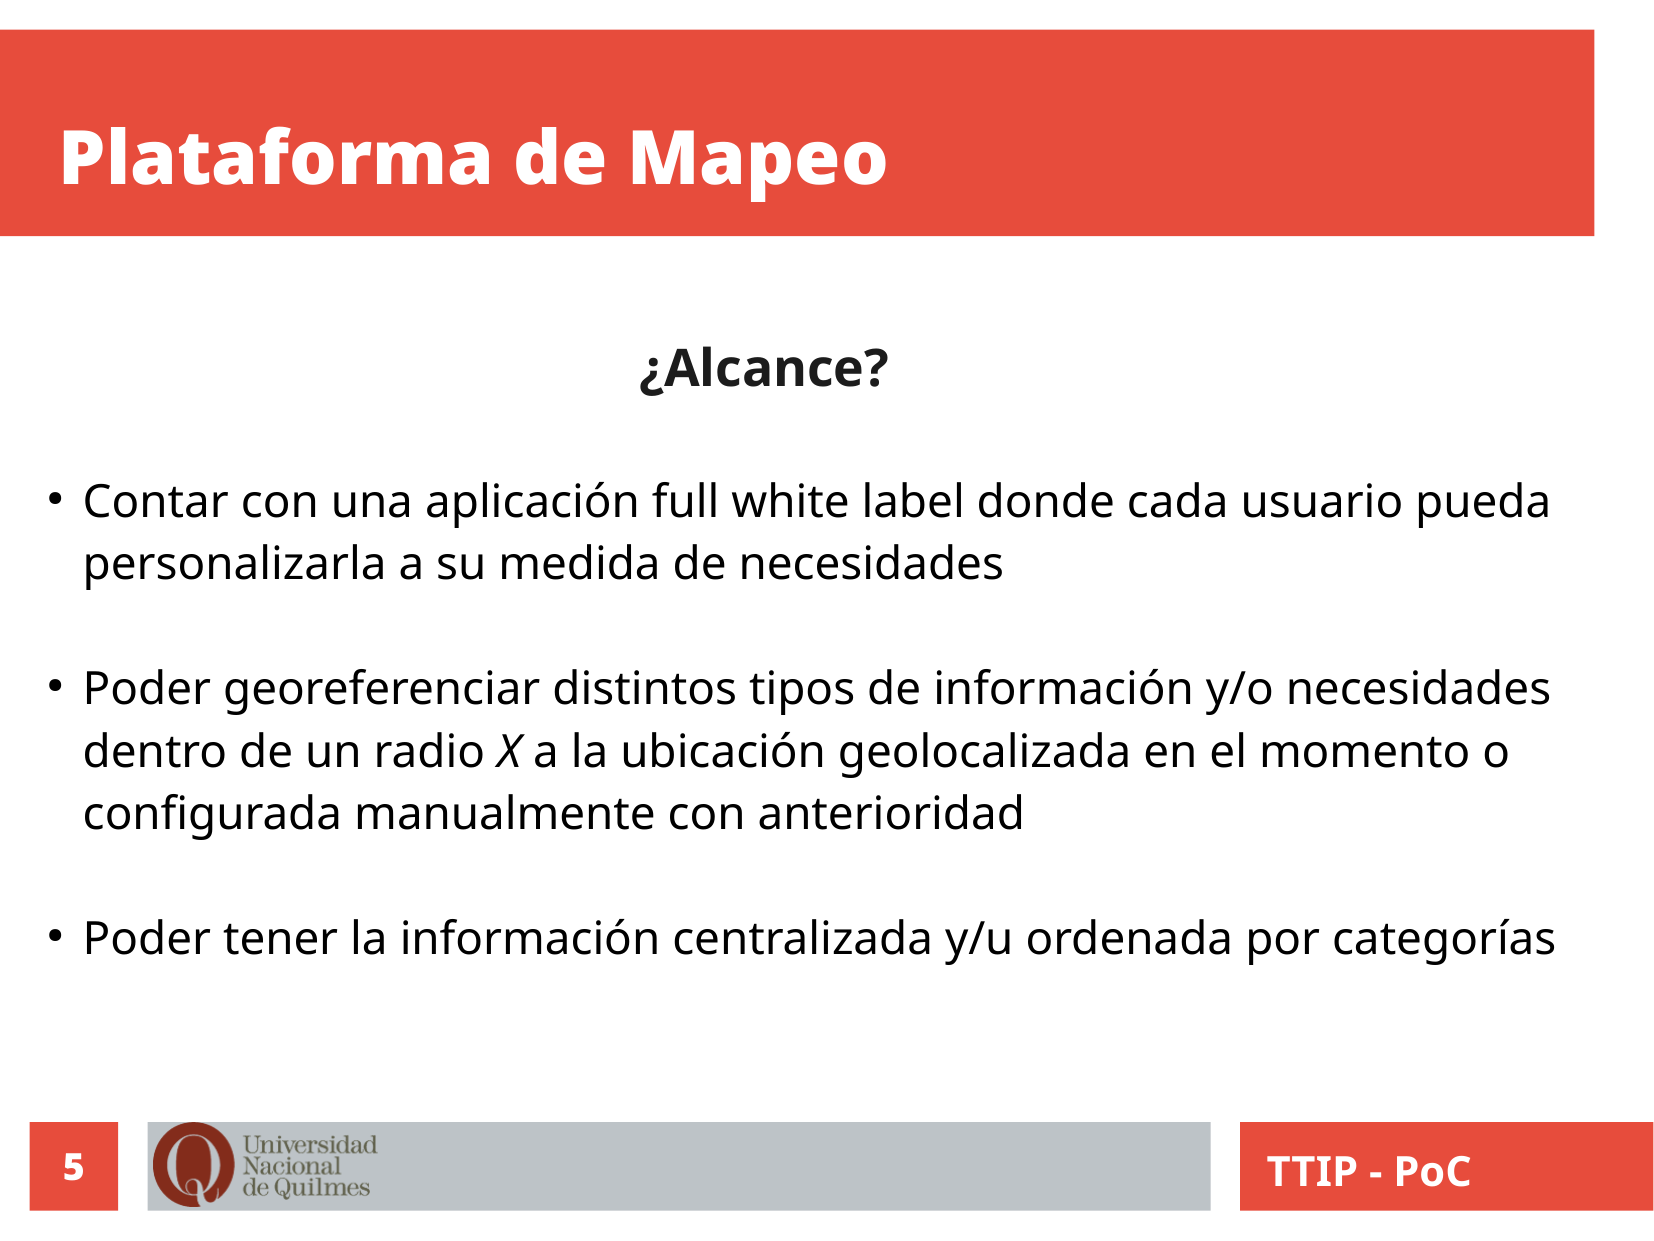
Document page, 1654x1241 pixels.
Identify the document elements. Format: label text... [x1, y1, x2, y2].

picture [153, 1122, 378, 1207]
title Plataforma de Mapeo [59, 59, 1595, 207]
text_box TTIP - PoC [1251, 1133, 1548, 1200]
list ¿Alcance? [639, 330, 1015, 402]
text_box Contar con una aplicación full white label donde cada usuario pueda personalizarla a su medida de necesidades Poder georeferenciar distintos tipos de información y/o necesidades dentro de un radio X a la ubicación geolocalizada en el momento o configurada manualmente con anterioridad Poder tener la información centralizada y/u ordenada por categorías [32, 460, 1630, 1021]
